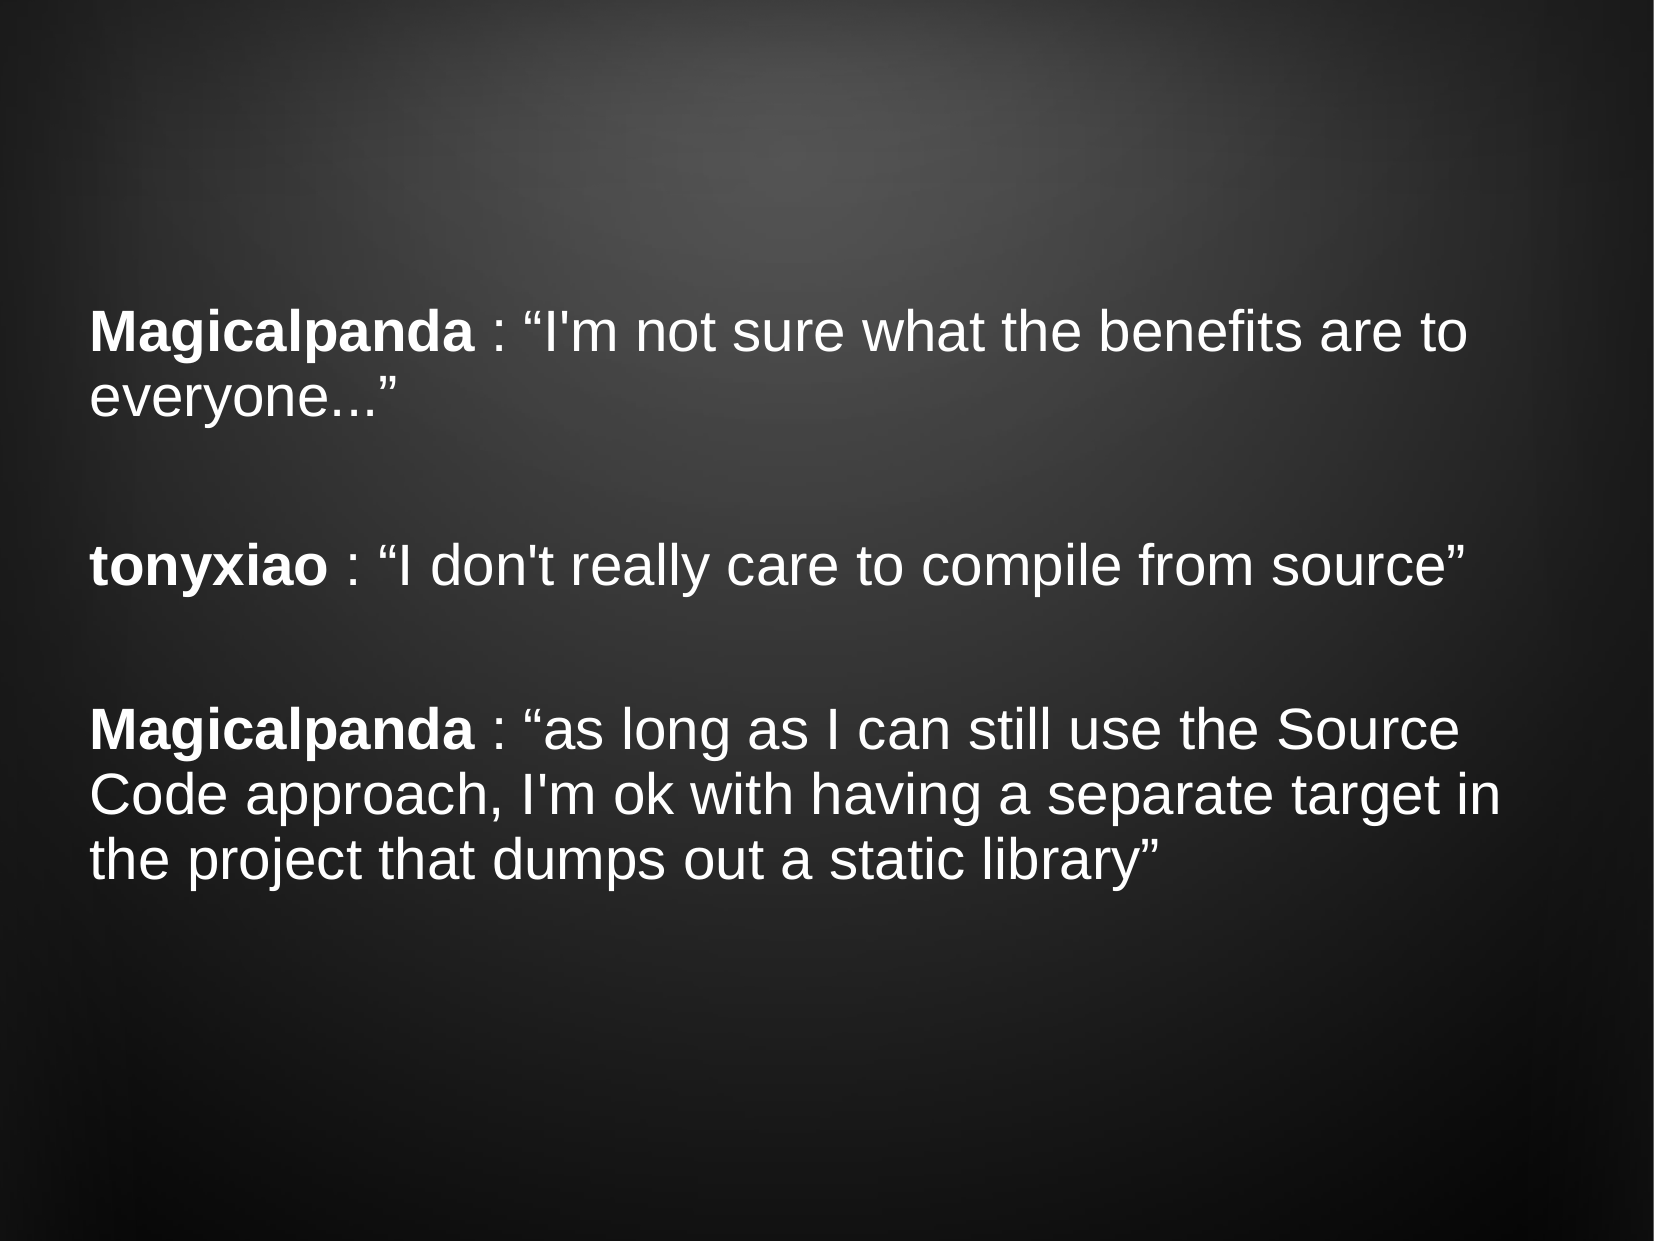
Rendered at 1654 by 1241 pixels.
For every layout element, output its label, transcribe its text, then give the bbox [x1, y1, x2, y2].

text_box tonyxiao : “I don't really care to compile from source” [75, 525, 1576, 605]
text_box Magicalpanda : “I'm not sure what the benefits are to everyone...” [75, 291, 1576, 437]
picture [0, 0, 1654, 1241]
text_box Magicalpanda : “as long as I can still use the Source Code approach, I'm ok with having a separate target in the project that dumps out a static library” [75, 689, 1576, 899]
